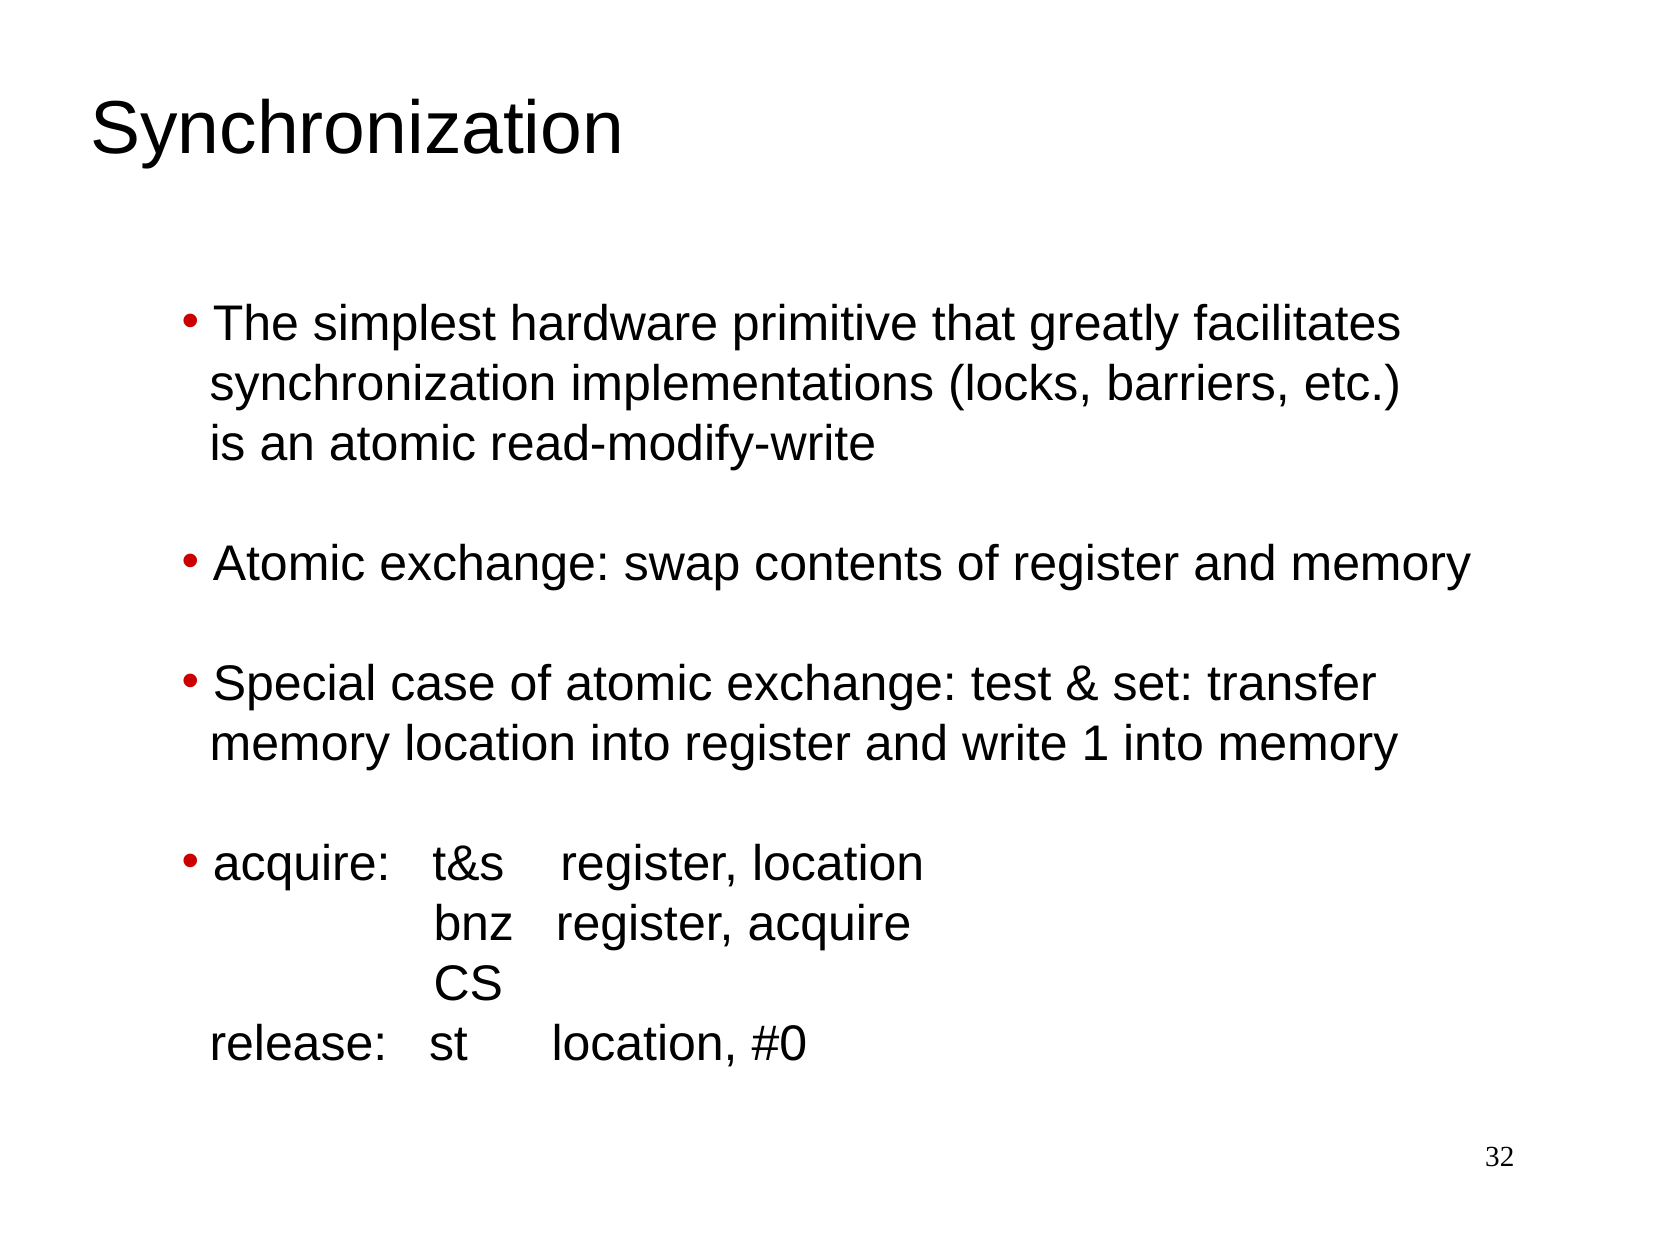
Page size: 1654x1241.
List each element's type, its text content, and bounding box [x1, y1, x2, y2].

text_box The simplest hardware primitive that greatly facilitates synchronization implementations (locks, barriers, etc.) is an atomic read-modify-write Atomic exchange: swap contents of register and memory Special case of atomic exchange: test & set: transfer memory location into register and write 1 into memory acquire: t&s register, location bnz register, acquire CS release: st location, #0 [166, 282, 1488, 1079]
text_box Synchronization [75, 71, 640, 177]
text_box <number> [1184, 1129, 1530, 1213]
